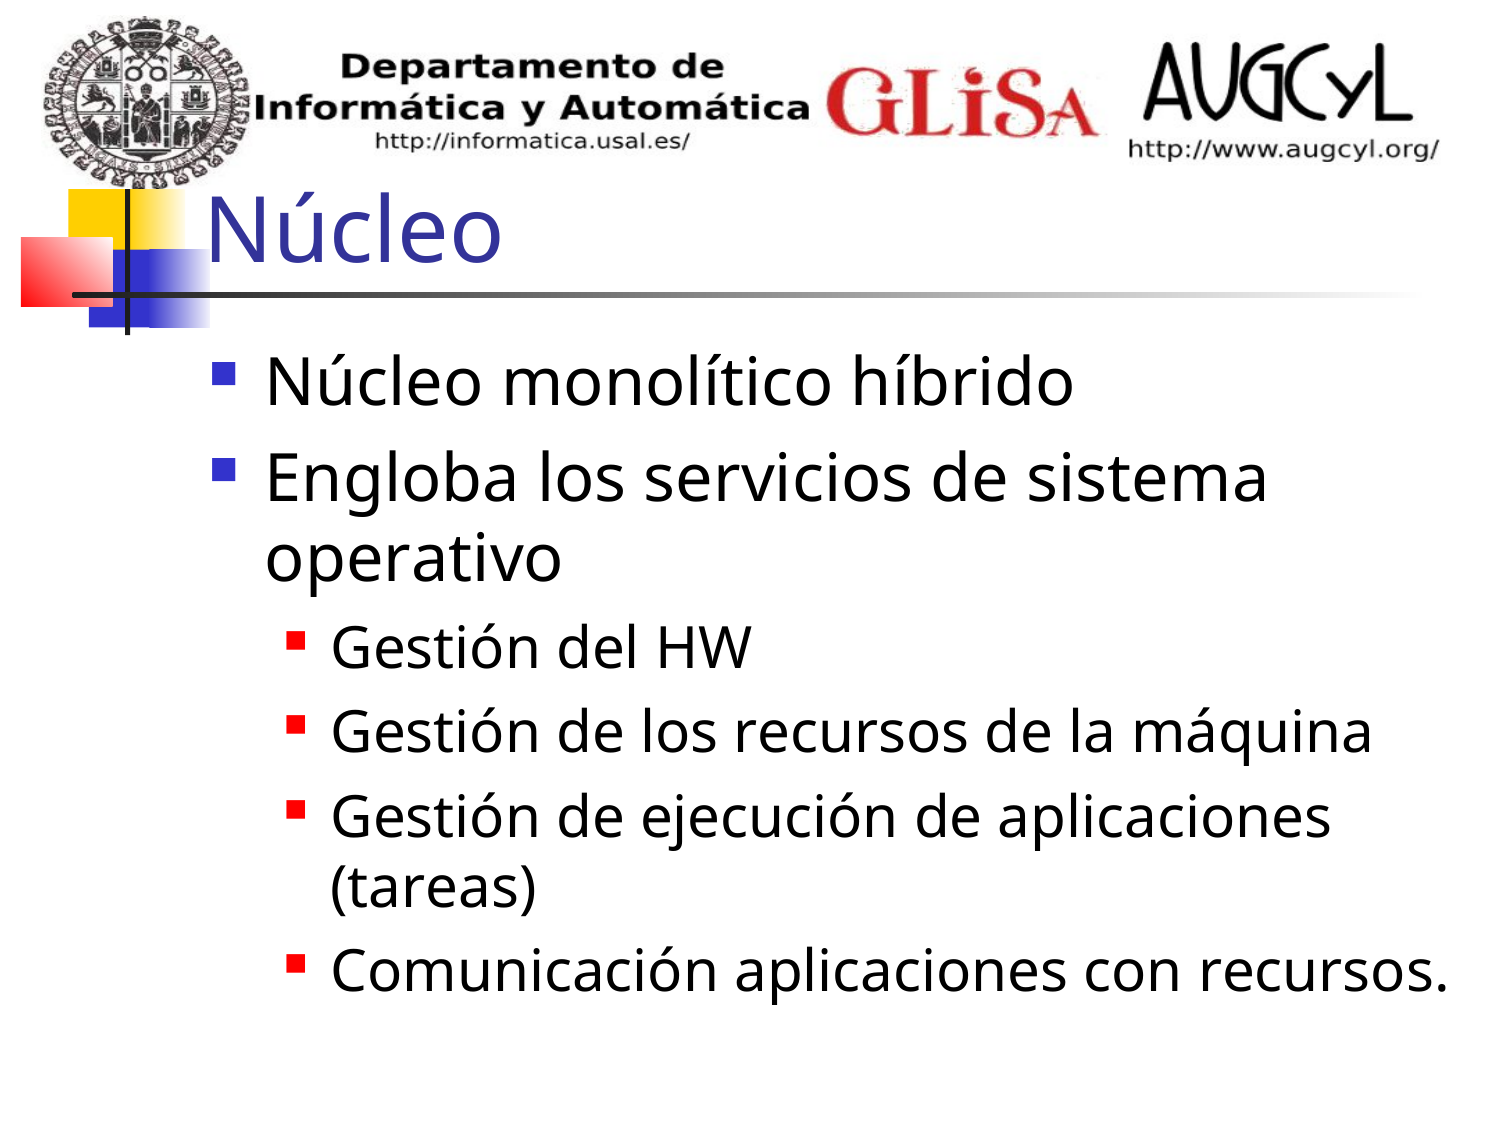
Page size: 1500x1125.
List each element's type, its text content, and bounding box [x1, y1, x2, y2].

picture [41, 15, 1463, 189]
list Núcleo monolítico híbrido Engloba los servicios de sistema operativo Gestión del HW Gestión de los recursos de la máquina Gestión de ejecución de aplicaciones (tareas) Comunicación aplicaciones con recursos. [193, 331, 1469, 1090]
title Núcleo [188, 52, 1468, 289]
